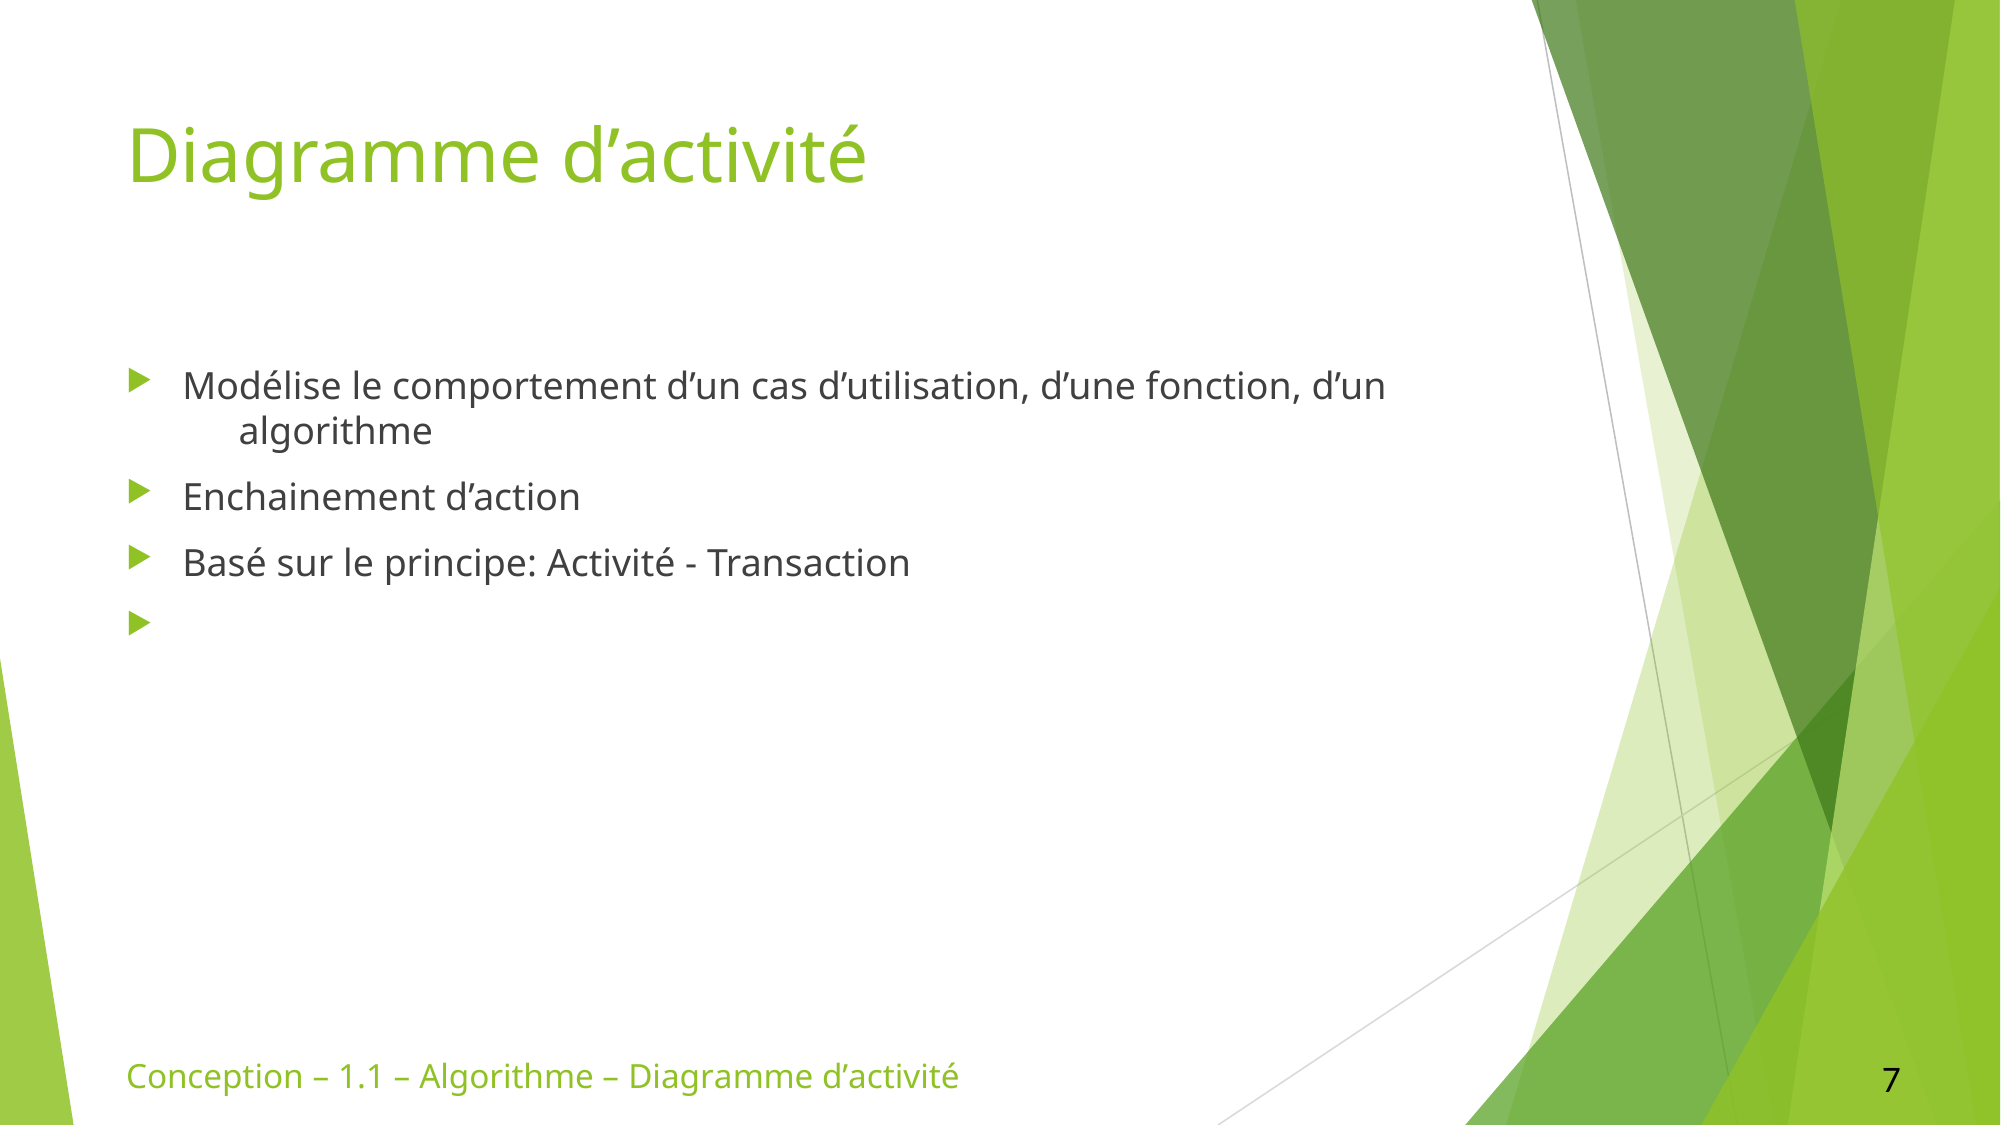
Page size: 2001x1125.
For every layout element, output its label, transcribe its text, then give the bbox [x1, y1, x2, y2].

text_box Conception – 1.1 – Algorithme – Diagramme d’activité [111, 1047, 1094, 1109]
text_box [1866, 1047, 1979, 1108]
title Diagramme d’activité [111, 99, 1522, 317]
list Modélise le comportement d’un cas d’utilisation, d’une fonction, d’un algorithme Enchainement d’action Basé sur le principe: Activité - Transaction [111, 354, 1522, 992]
